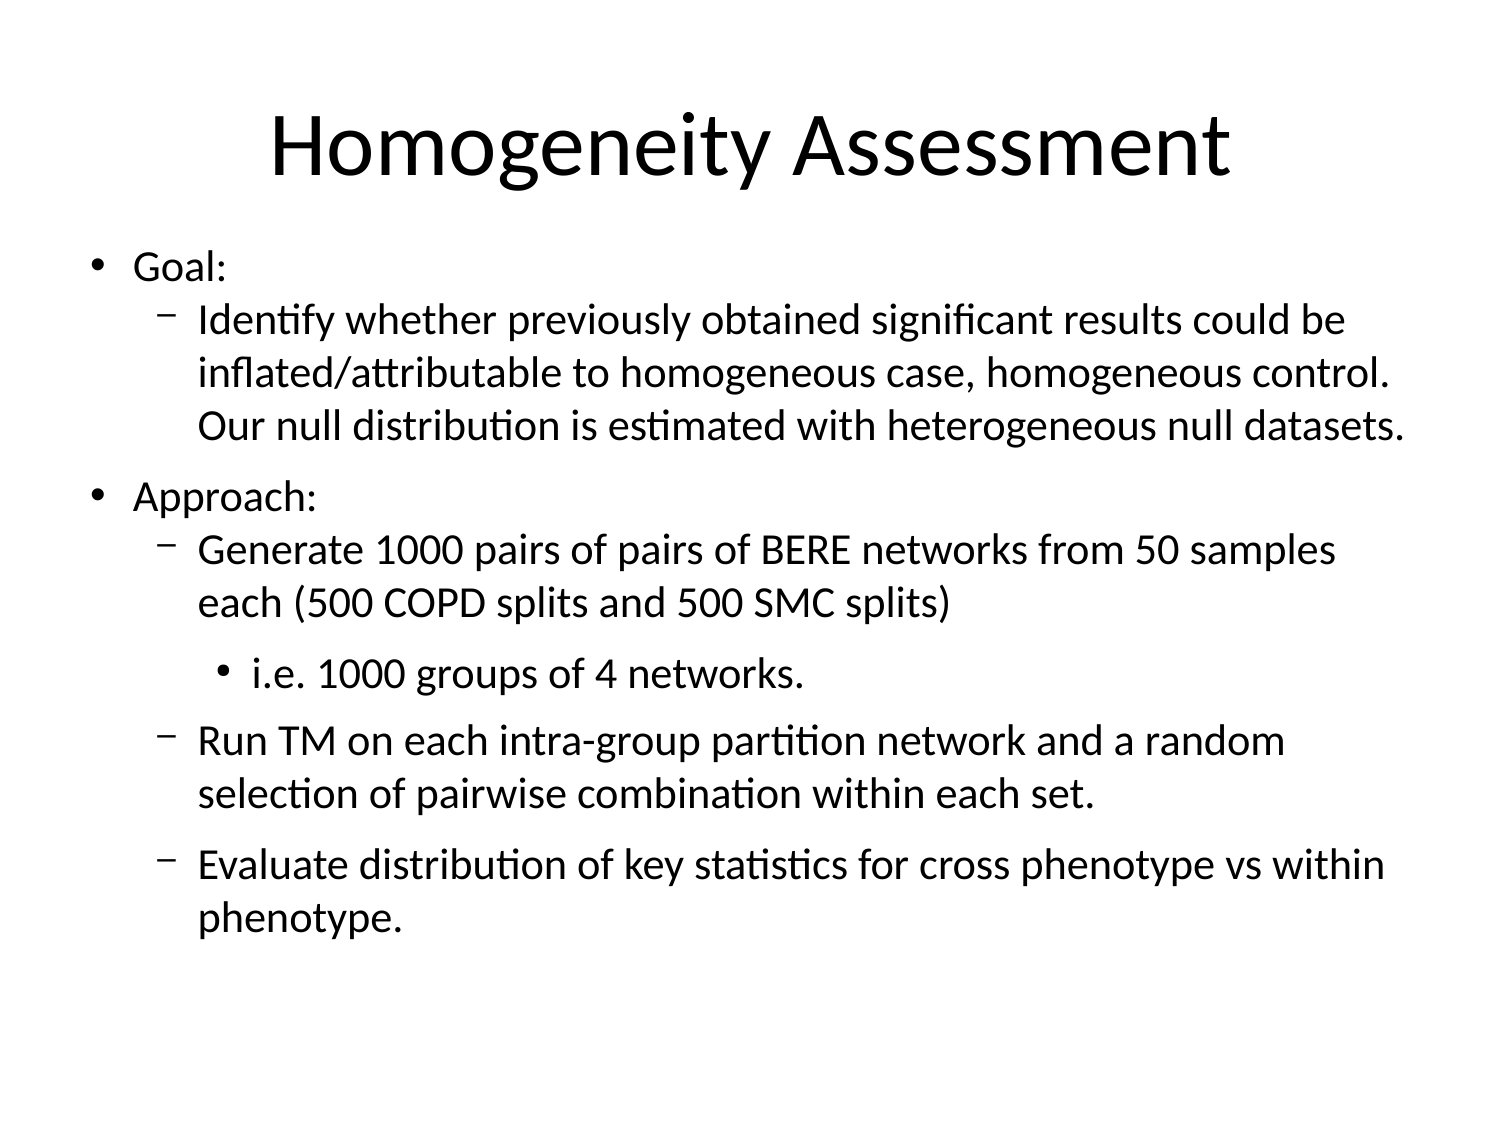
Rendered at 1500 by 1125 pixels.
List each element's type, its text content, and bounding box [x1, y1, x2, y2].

title Homogeneity Assessment [76, 45, 1427, 233]
list Goal: Identify whether previously obtained significant results could be inflated/attributable to homogeneous case, homogeneous control. Our null distribution is estimated with heterogeneous null datasets. Approach: Generate 1000 pairs of pairs of BERE networks from 50 samples each (500 COPD splits and 500 SMC splits) i.e. 1000 groups of 4 networks. Run TM on each intra-group partition network and a random selection of pairwise combination within each set. Evaluate distribution of key statistics for cross phenotype vs within phenotype. [75, 230, 1426, 973]
